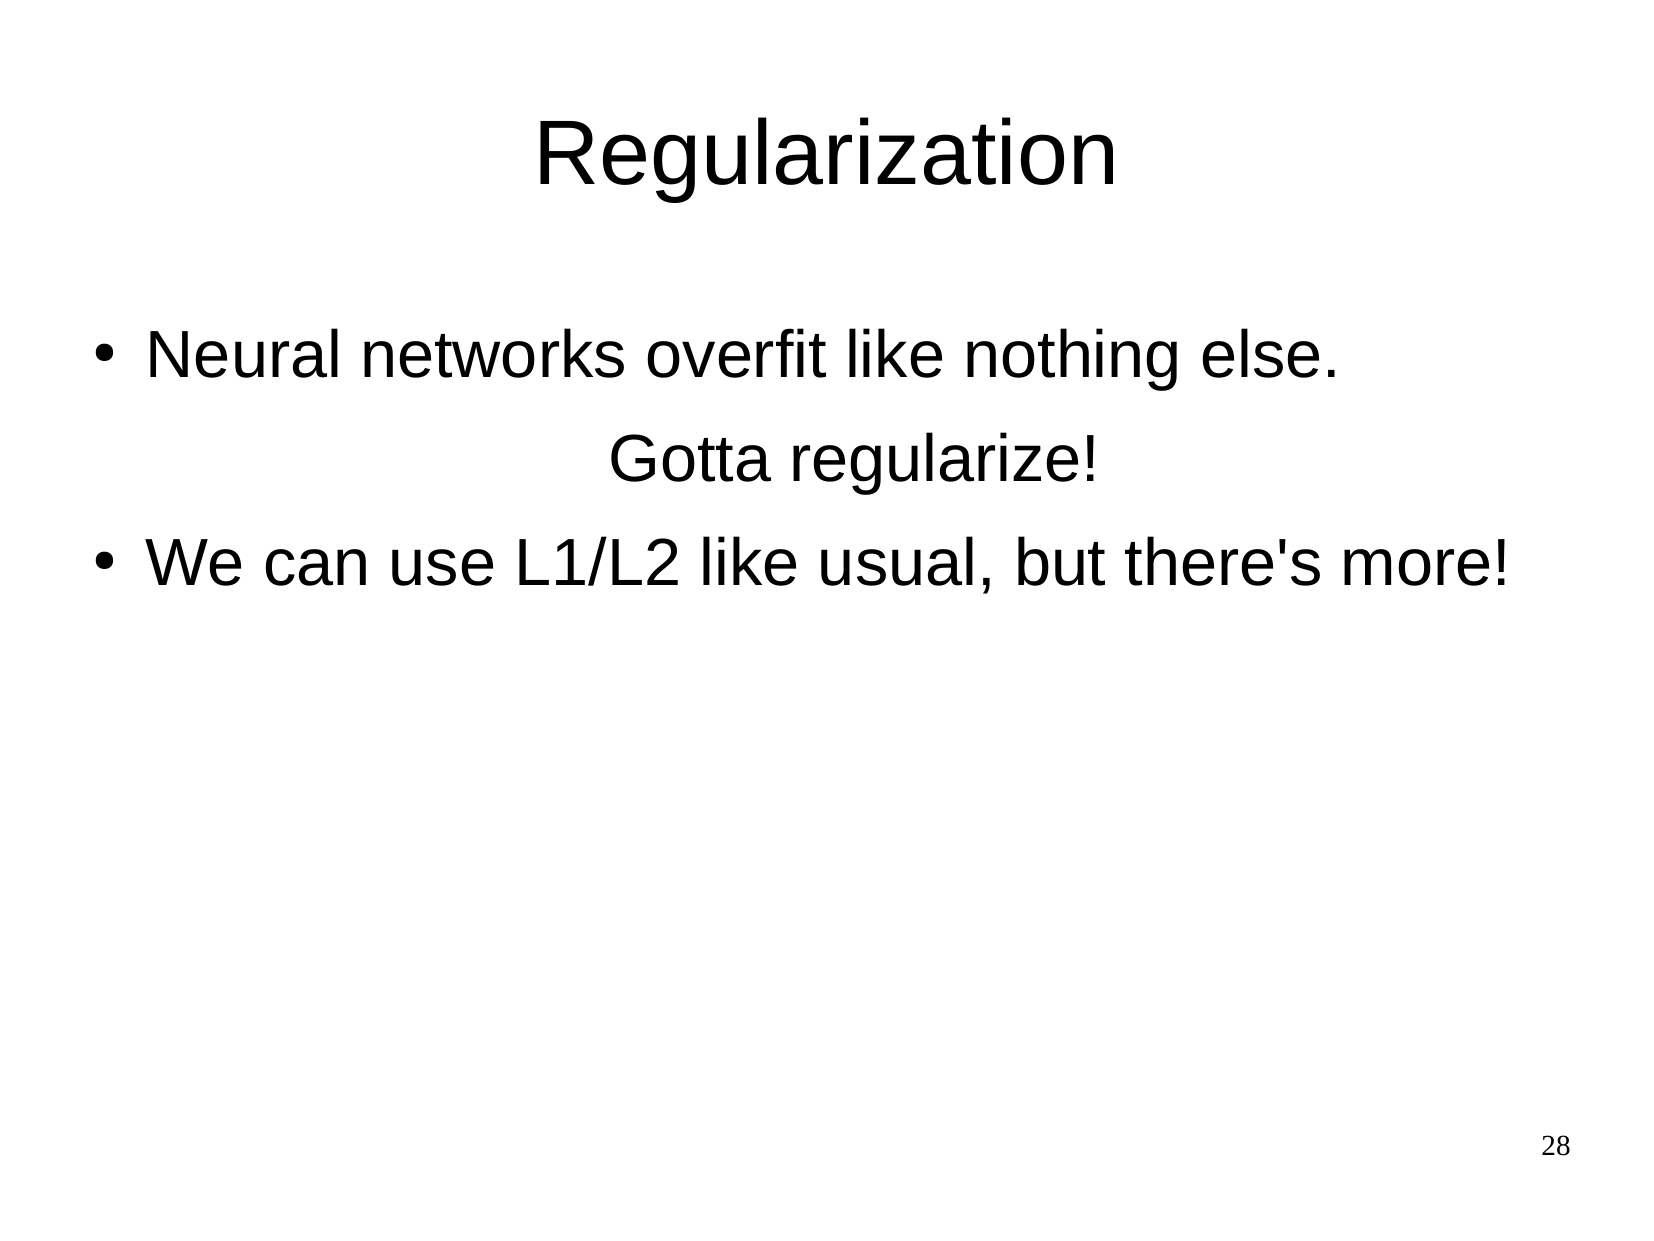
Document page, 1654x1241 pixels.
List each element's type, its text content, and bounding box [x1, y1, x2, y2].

title Regularization [82, 49, 1571, 257]
list Neural networks overfit like nothing else. Gotta regularize! We can use L1/L2 like usual, but there's more! [75, 316, 1564, 1036]
